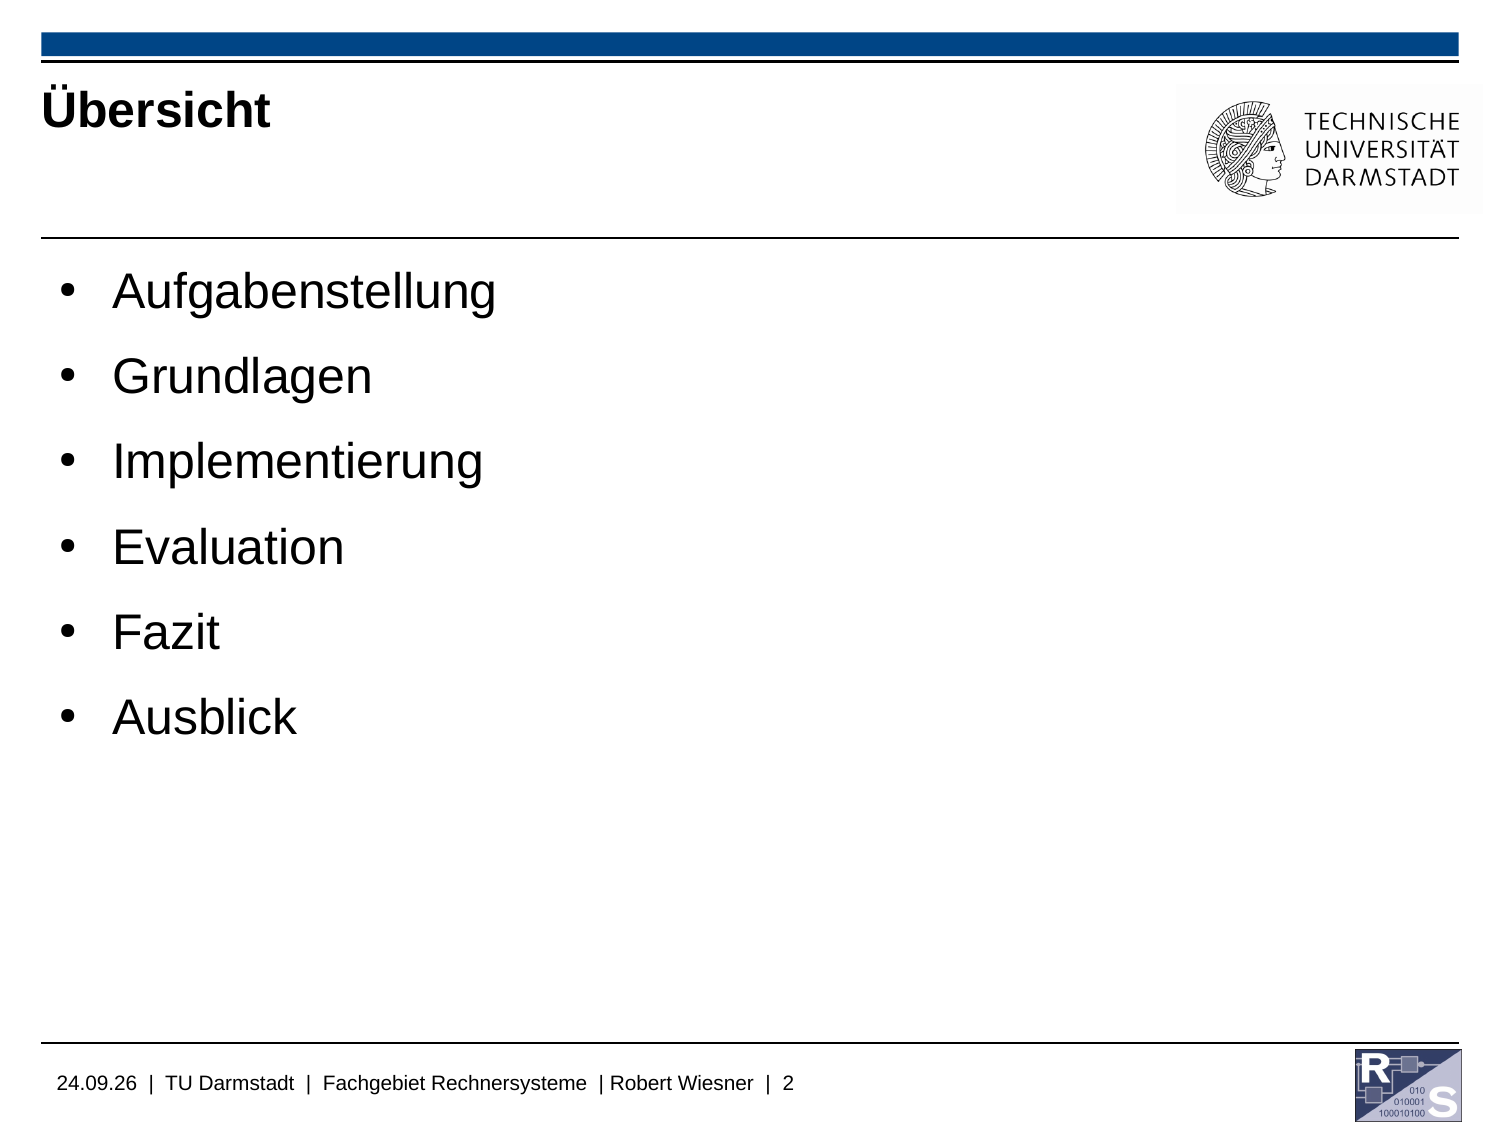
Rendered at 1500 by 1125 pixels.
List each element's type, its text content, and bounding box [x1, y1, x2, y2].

title Übersicht [41, 35, 1131, 186]
list Aufgabenstellung Grundlagen Implementierung Evaluation Fazit Ausblick [41, 263, 1455, 1032]
picture [1355, 1049, 1462, 1122]
